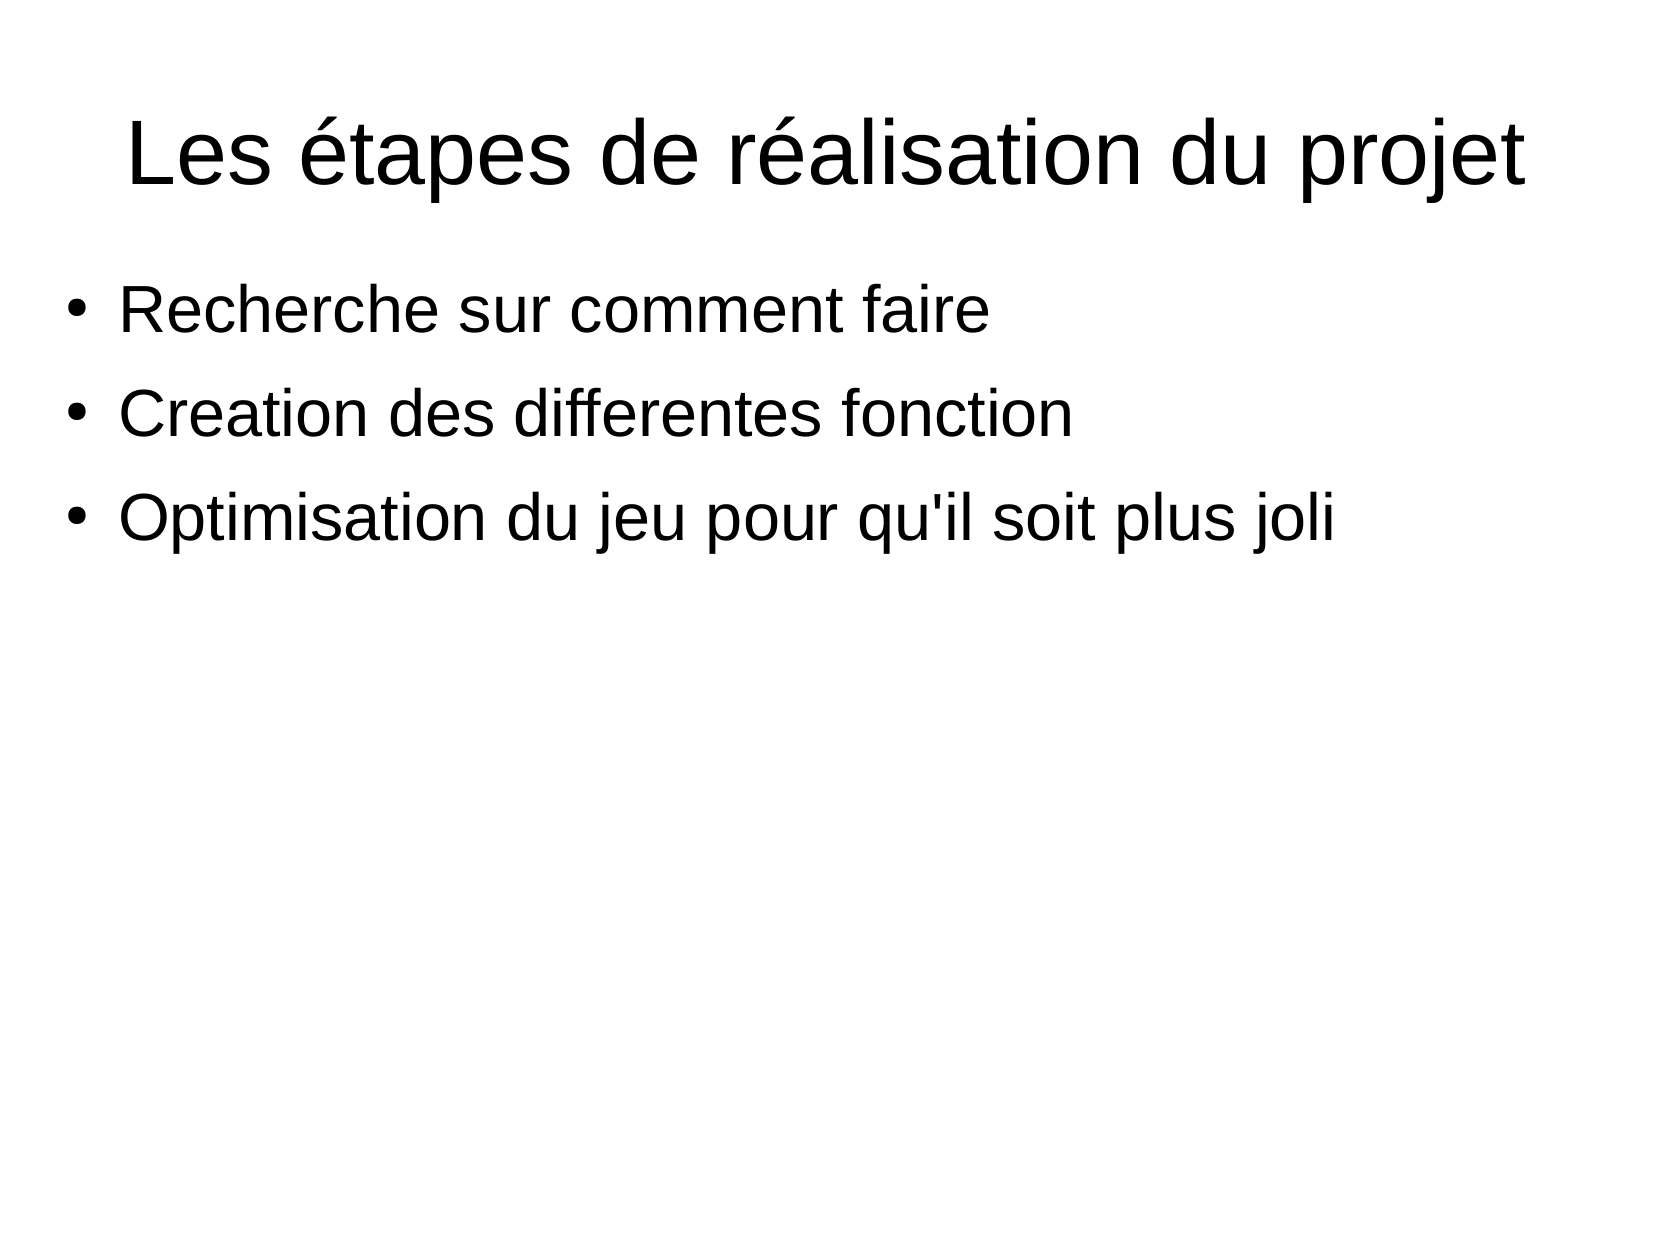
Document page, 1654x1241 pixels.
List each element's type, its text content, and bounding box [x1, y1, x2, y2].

title Les étapes de réalisation du projet [82, 49, 1571, 257]
list Recherche sur comment faire Creation des differentes fonction Optimisation du jeu pour qu'il soit plus joli [47, 271, 1536, 1091]
